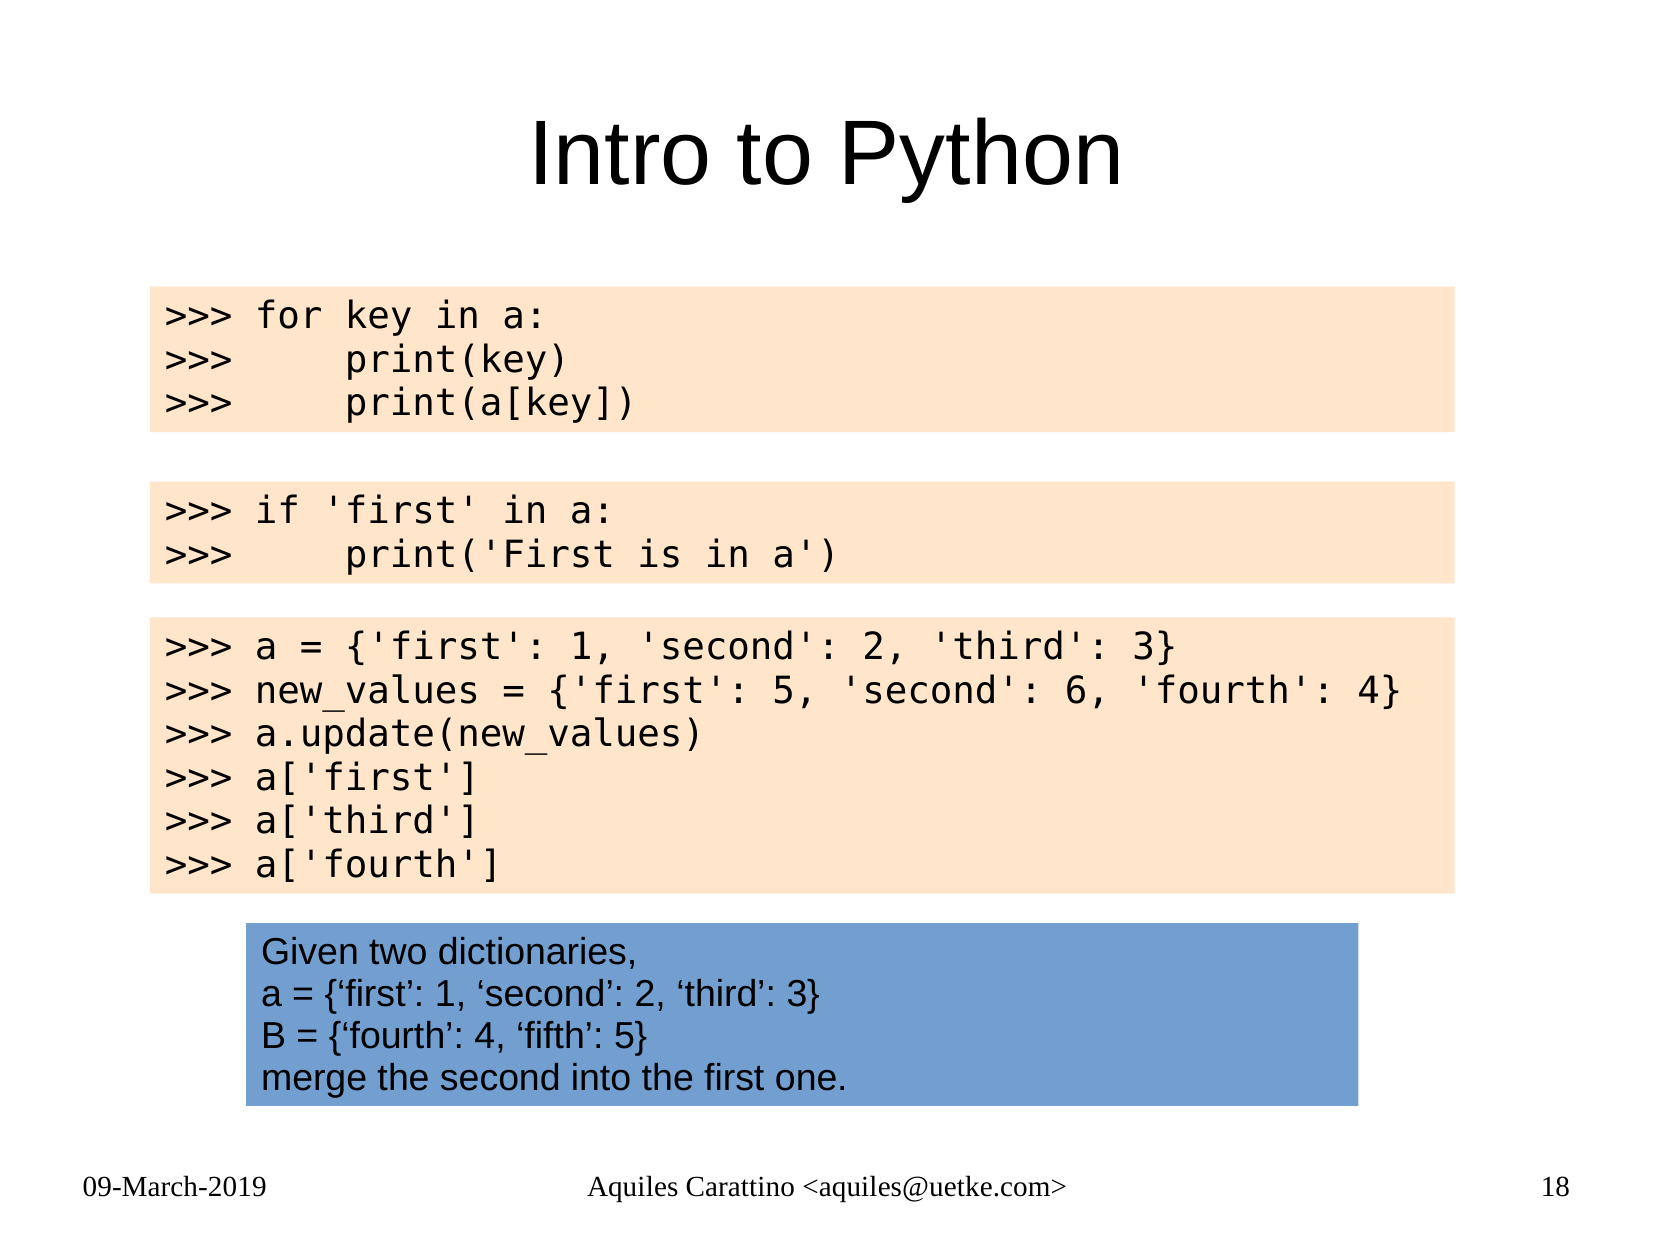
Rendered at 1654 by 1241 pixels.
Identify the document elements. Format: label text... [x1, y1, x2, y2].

text_box >>> if 'first' in a: >>> print('First is in a') [149, 481, 1455, 584]
title Intro to Python [82, 49, 1571, 257]
text_box >>> a = {'first': 1, 'second': 2, 'third': 3} >>> new_values = {'first': 5, 'second': 6, 'fourth': 4} >>> a.update(new_values) >>> a['first'] >>> a['third'] >>> a['fourth'] [149, 617, 1455, 894]
text_box Given two dictionaries, a = {‘first’: 1, ‘second’: 2, ‘third’: 3} B = {‘fourth’: 4, ‘fifth’: 5} merge the second into the first one. [246, 923, 1359, 1106]
text_box >>> for key in a: >>> print(key) >>> print(a[key]) [149, 286, 1455, 433]
